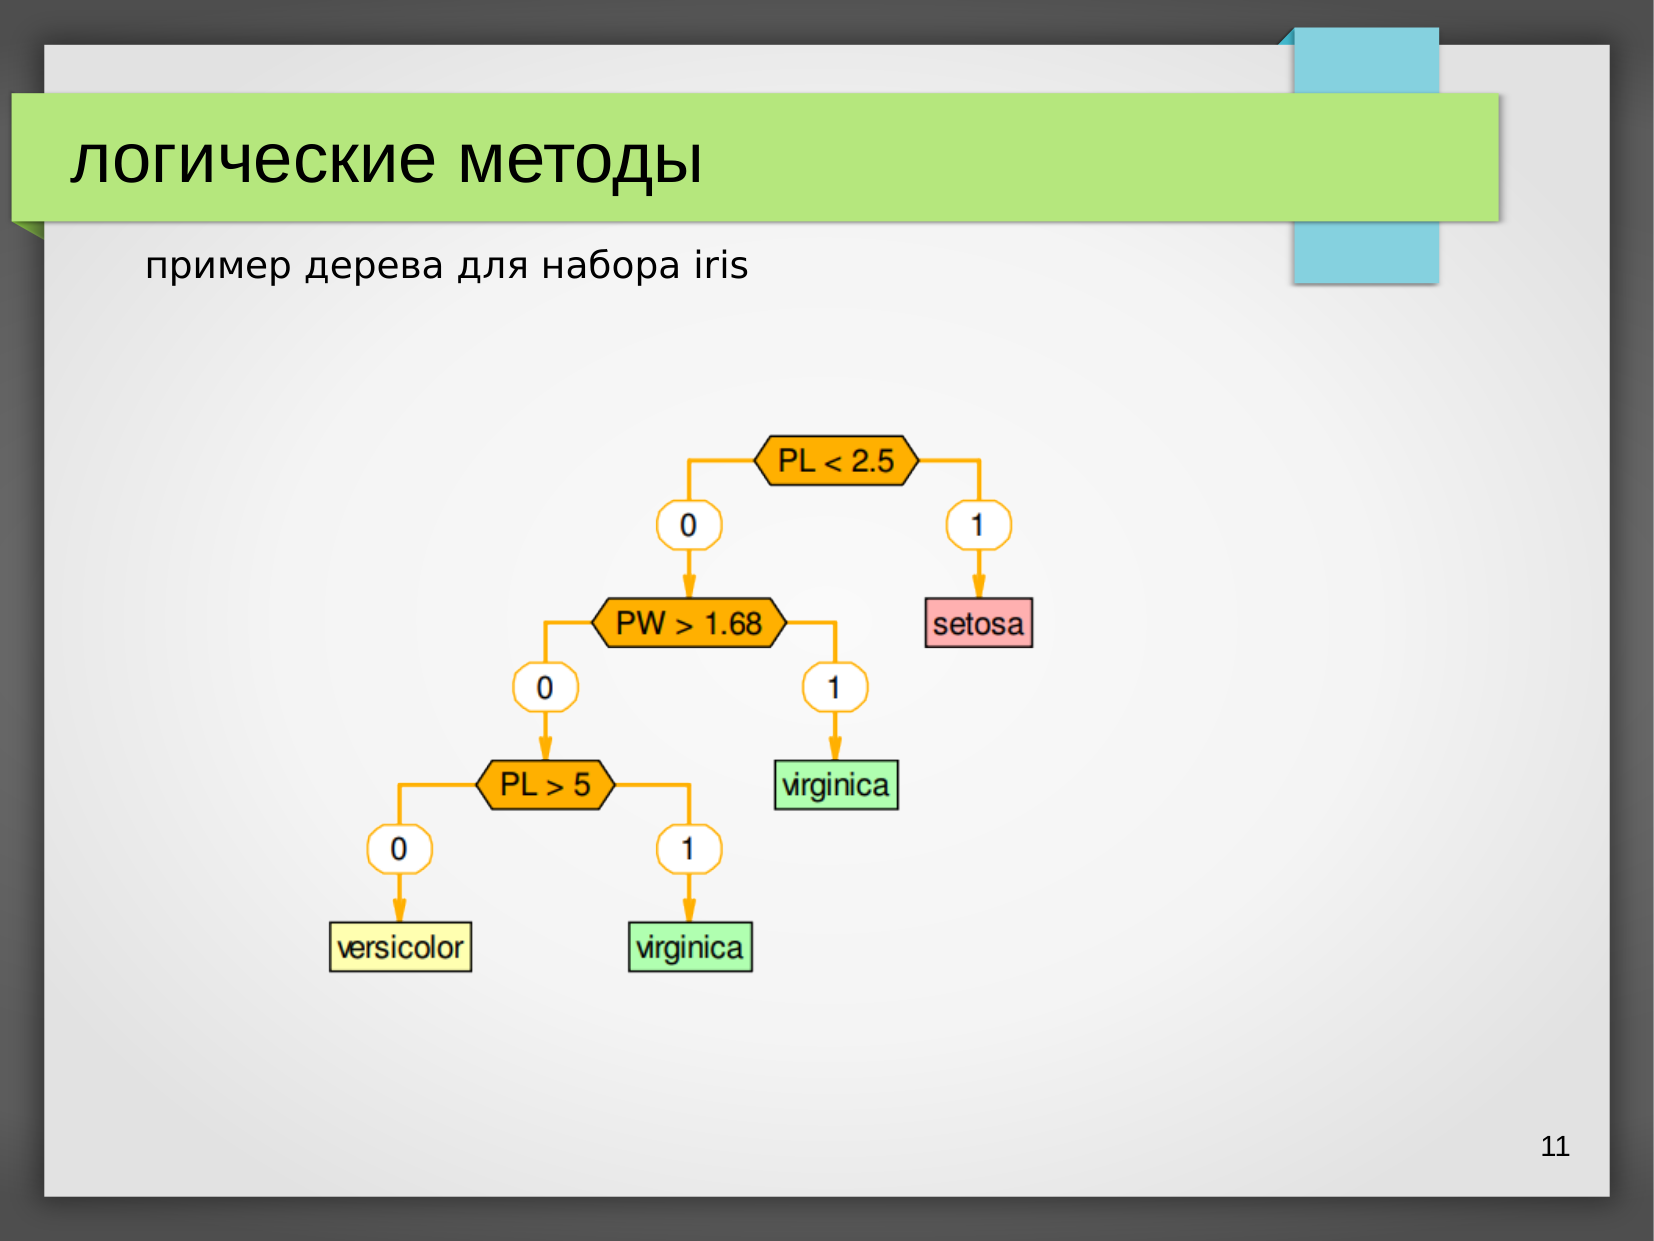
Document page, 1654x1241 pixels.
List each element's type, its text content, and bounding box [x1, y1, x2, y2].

picture [0, 0, 1654, 1241]
title логические методы [70, 117, 1205, 200]
text_box пример дерева для набора iris [129, 236, 780, 308]
